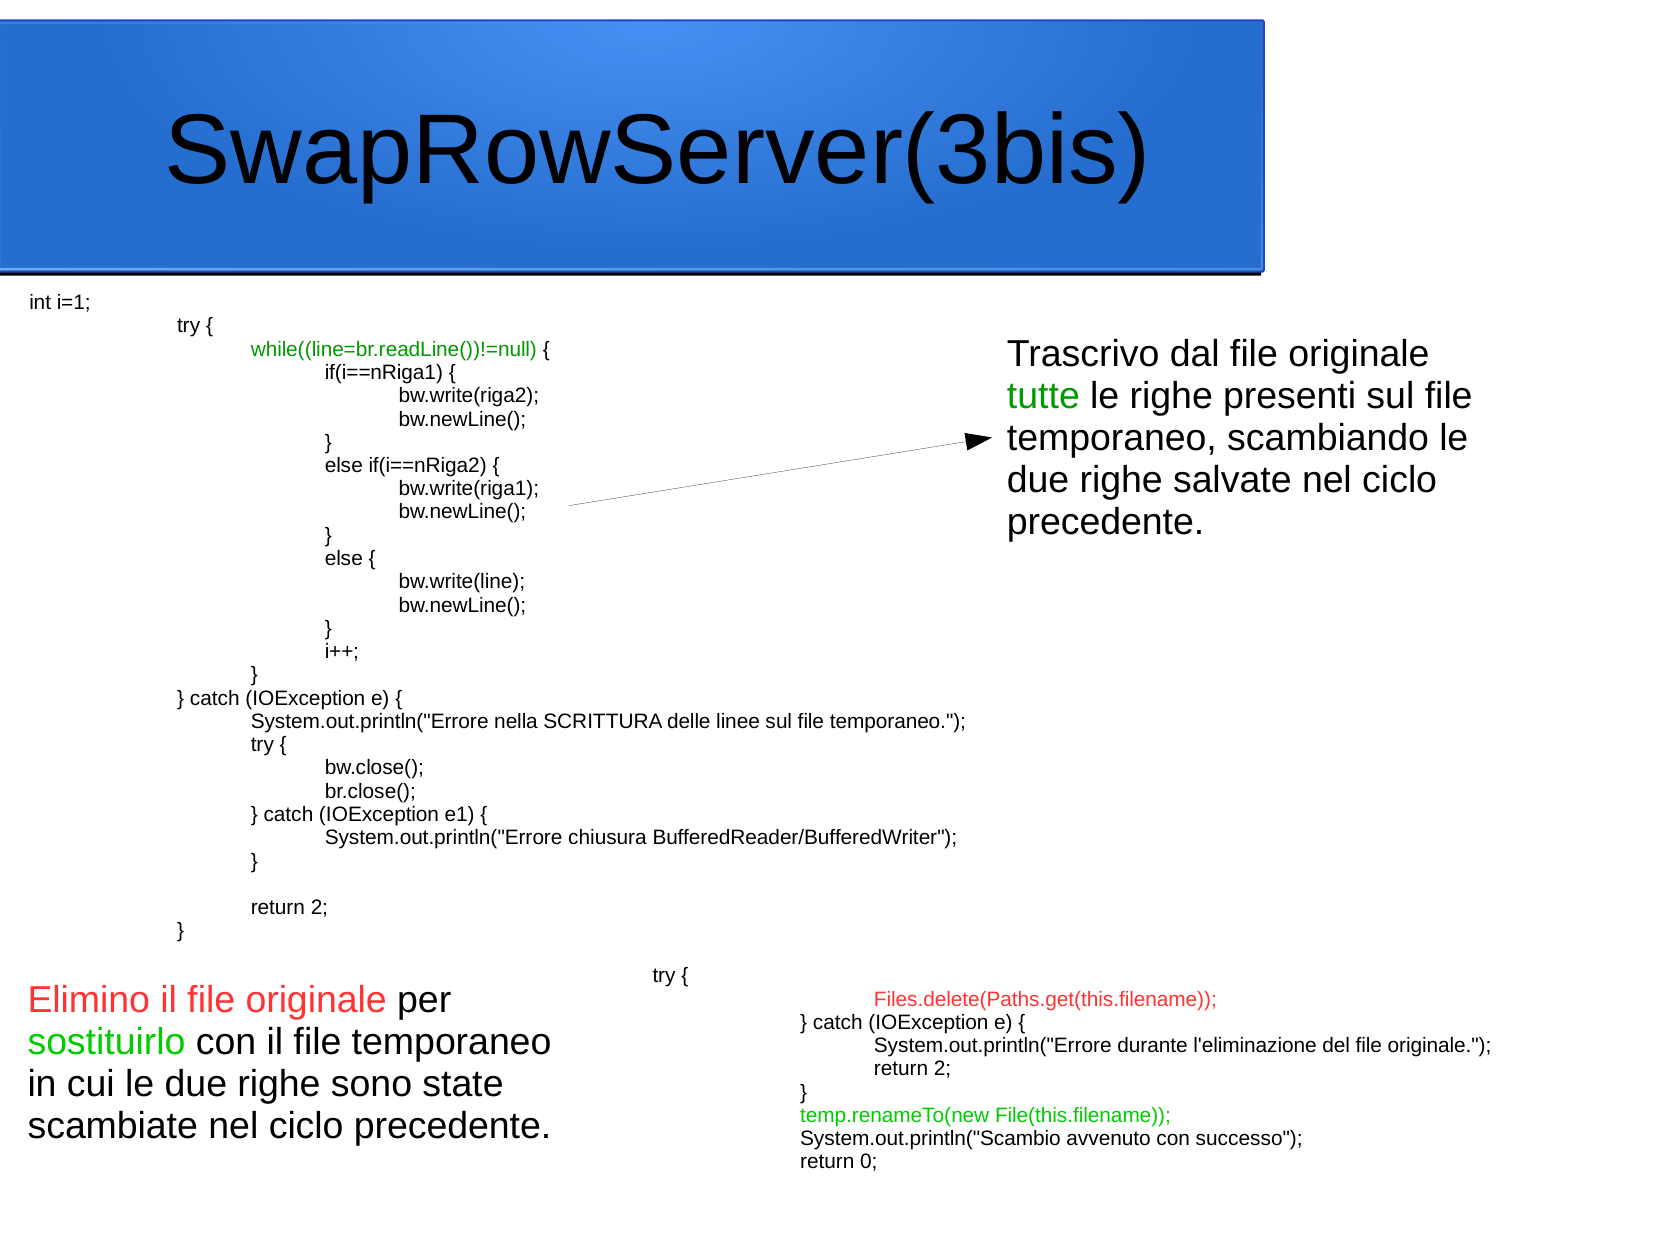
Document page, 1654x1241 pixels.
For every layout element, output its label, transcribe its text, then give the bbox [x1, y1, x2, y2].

title SwapRowServer(3bis) [82, 47, 1235, 252]
text_box try { Files.delete(Paths.get(this.filename)); } catch (IOException e) { System.out.println("Errore durante l'eliminazione del file originale."); return 2; } temp.renameTo(new File(this.filename)); System.out.println("Scambio avvenuto con successo"); return 0; [637, 956, 1628, 1182]
text_box Trascrivo dal file originale tutte le righe presenti sul file temporaneo, scambiando le due righe salvate nel ciclo precedente. [992, 325, 1501, 550]
text_box int i=1; try { while((line=br.readLine())!=null) { if(i==nRiga1) { bw.write(riga2); bw.newLine(); } else if(i==nRiga2) { bw.write(riga1); bw.newLine(); } else { bw.write(line); bw.newLine(); } i++; } } catch (IOException e) { System.out.println("Errore nella SCRITTURA delle linee sul file temporaneo."); try { bw.close(); br.close(); } catch (IOException e1) { System.out.println("Errore chiusura BufferedReader/BufferedWriter"); } return 2; } [14, 283, 1016, 950]
text_box Elimino il file originale per sostituirlo con il file temporaneo in cui le due righe sono state scambiate nel ciclo precedente. [12, 970, 603, 1229]
